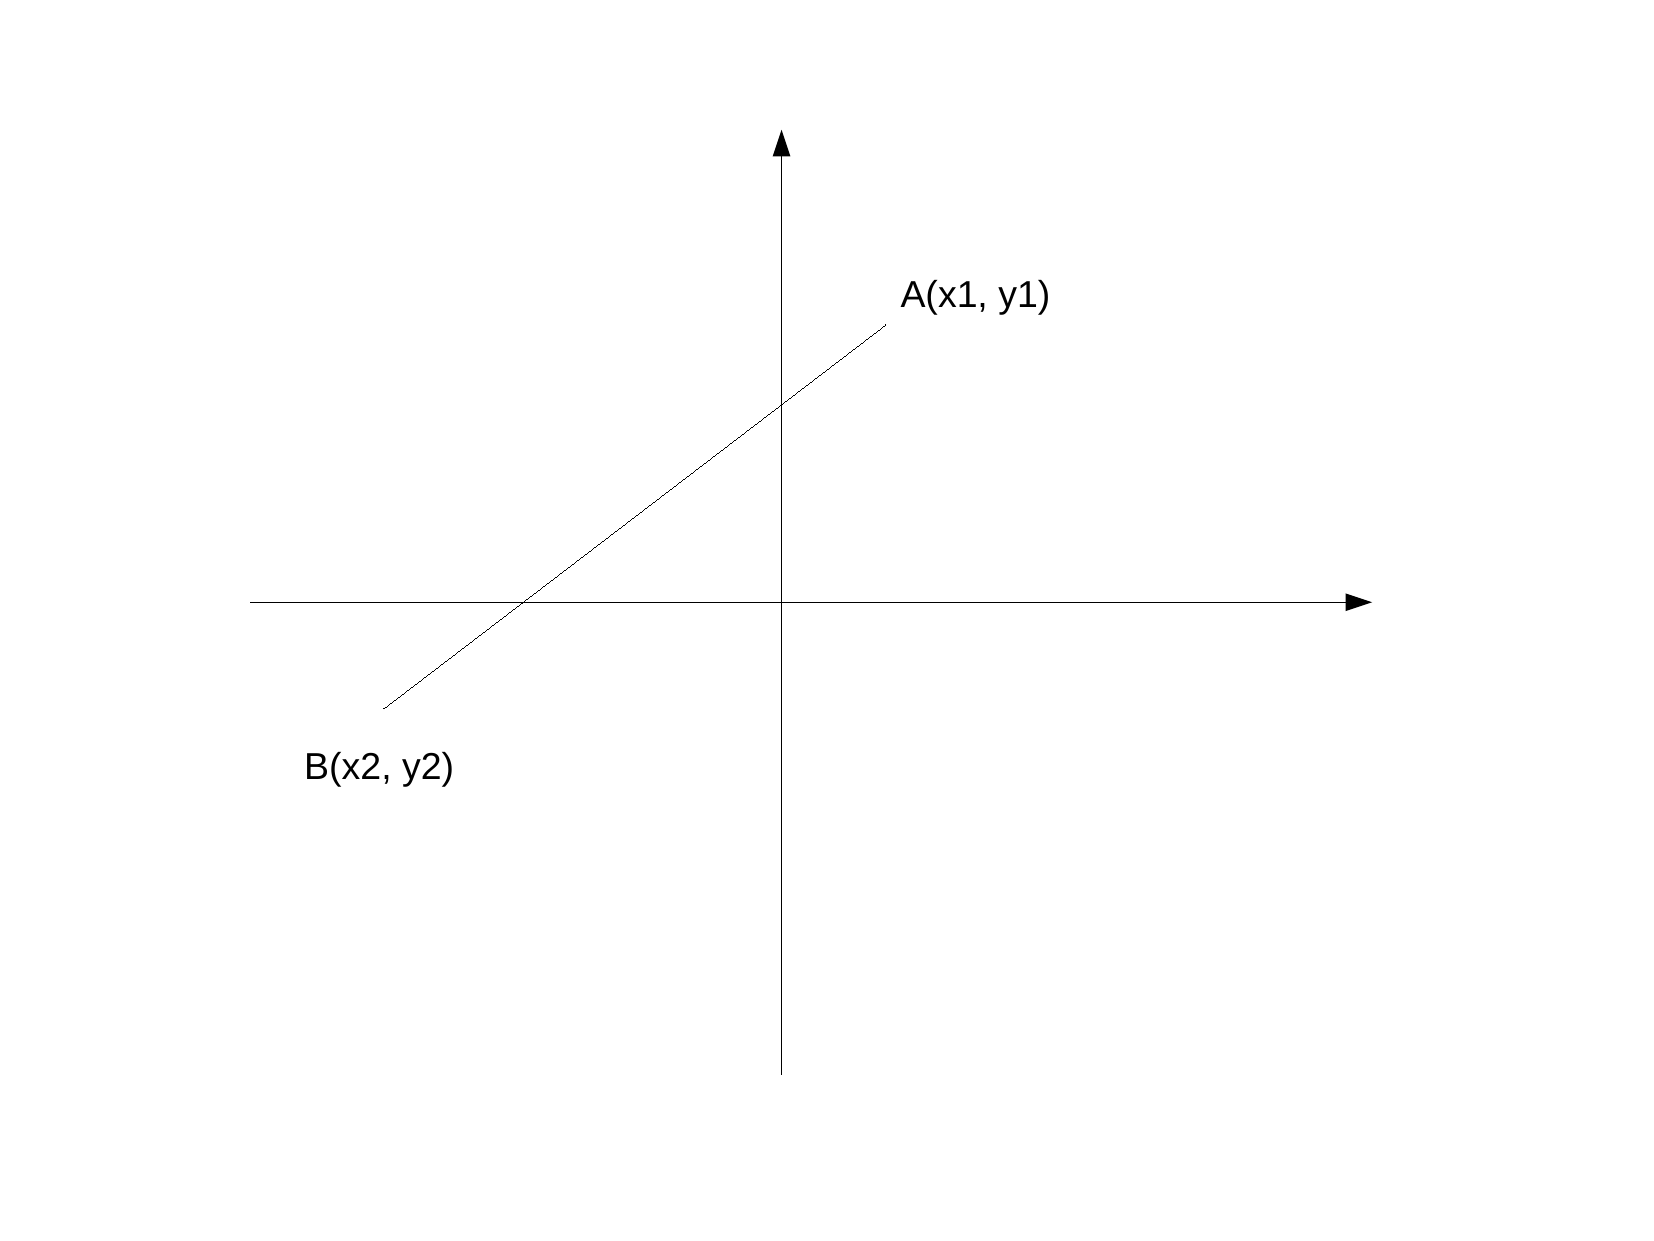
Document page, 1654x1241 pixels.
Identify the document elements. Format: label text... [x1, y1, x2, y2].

text_box A(x1, y1) [885, 265, 1065, 323]
text_box B(x2, y2) [289, 738, 469, 796]
